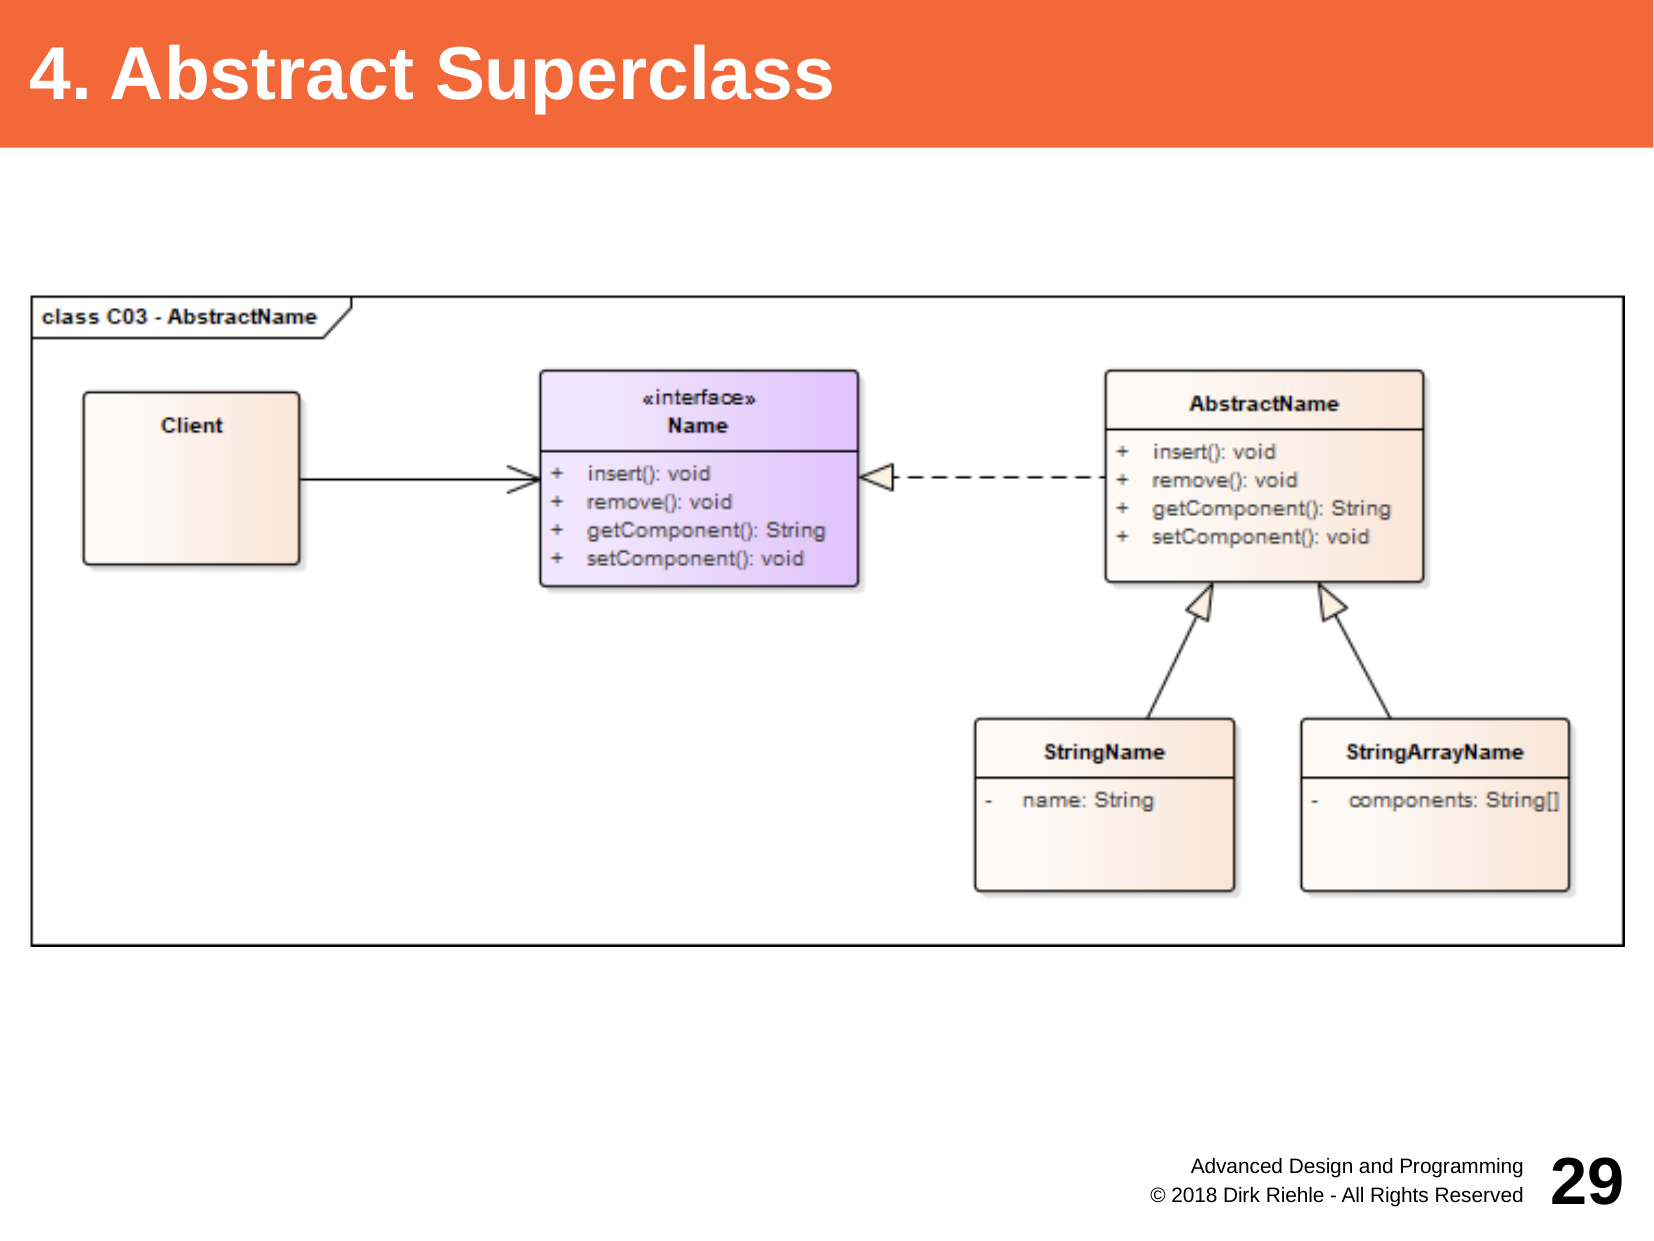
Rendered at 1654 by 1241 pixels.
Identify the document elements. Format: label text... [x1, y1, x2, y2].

title 4. Abstract Superclass [0, 0, 1654, 148]
picture [29, 294, 1625, 947]
